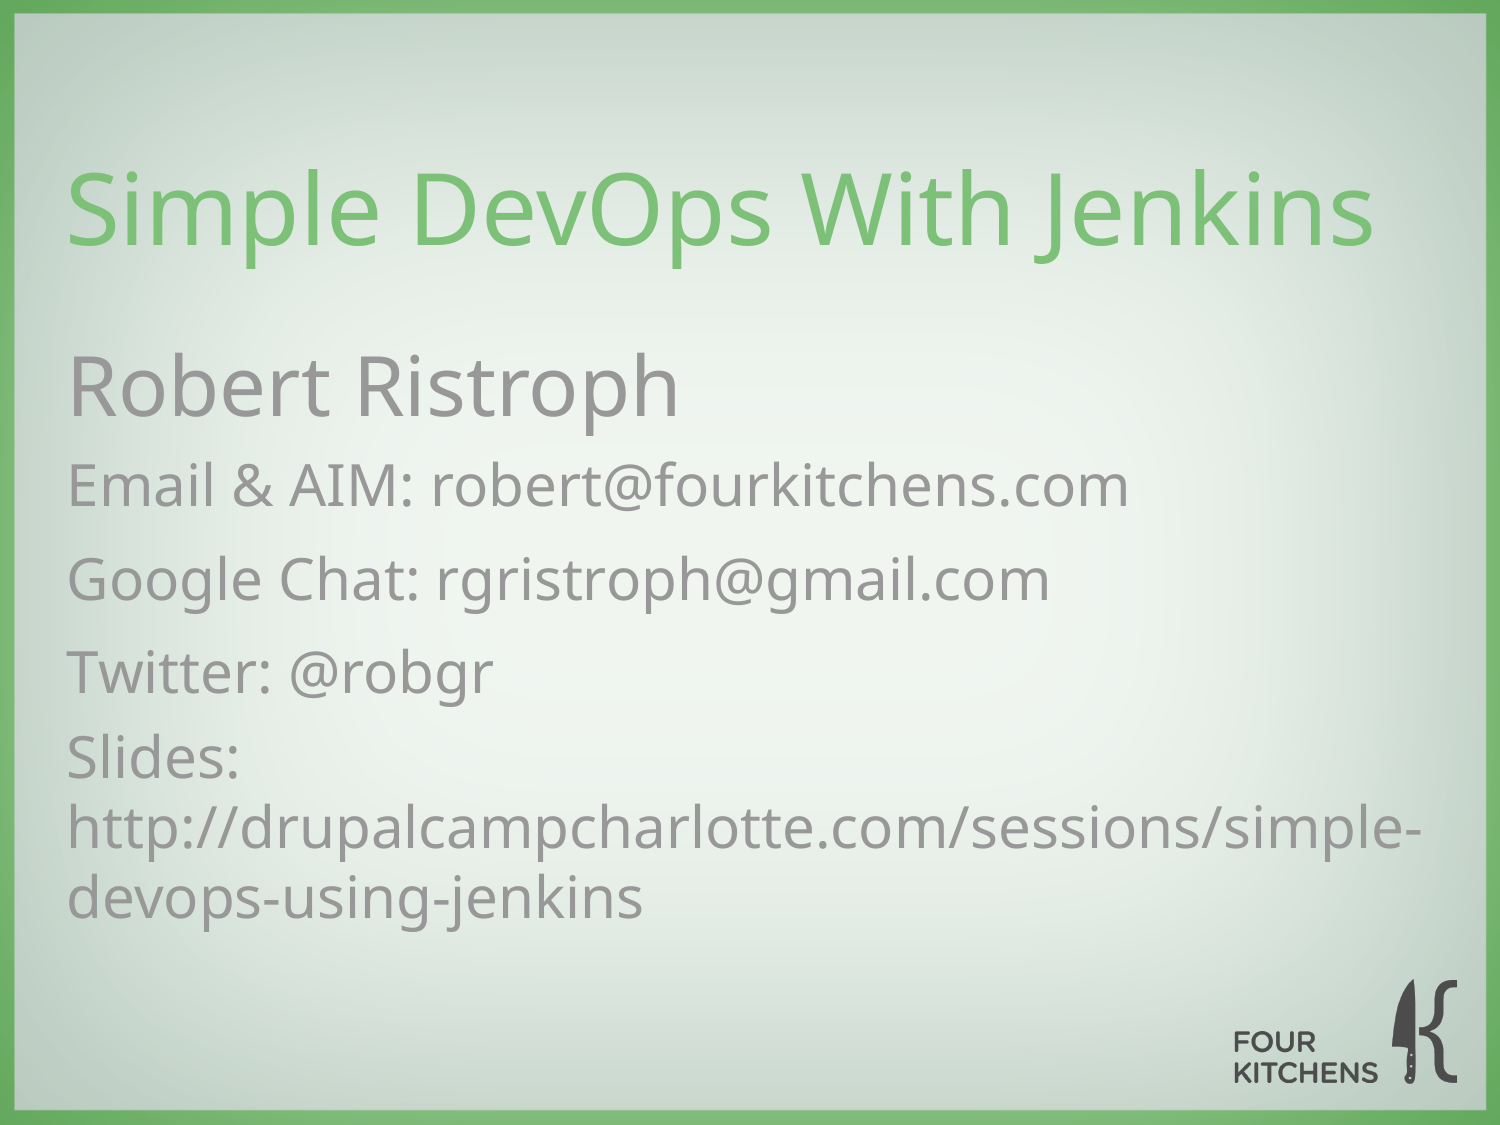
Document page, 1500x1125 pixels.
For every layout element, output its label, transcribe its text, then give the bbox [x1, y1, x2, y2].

picture [0, 0, 1500, 1125]
title Simple DevOps With Jenkins [50, 78, 1457, 334]
text_box Robert Ristroph Email & AIM: robert@fourkitchens.com Google Chat: rgristroph@gmail.com Twitter: @robgr Slides: http://drupalcampcharlotte.com/sessions/simple-devops-using-jenkins [51, 326, 1459, 1117]
